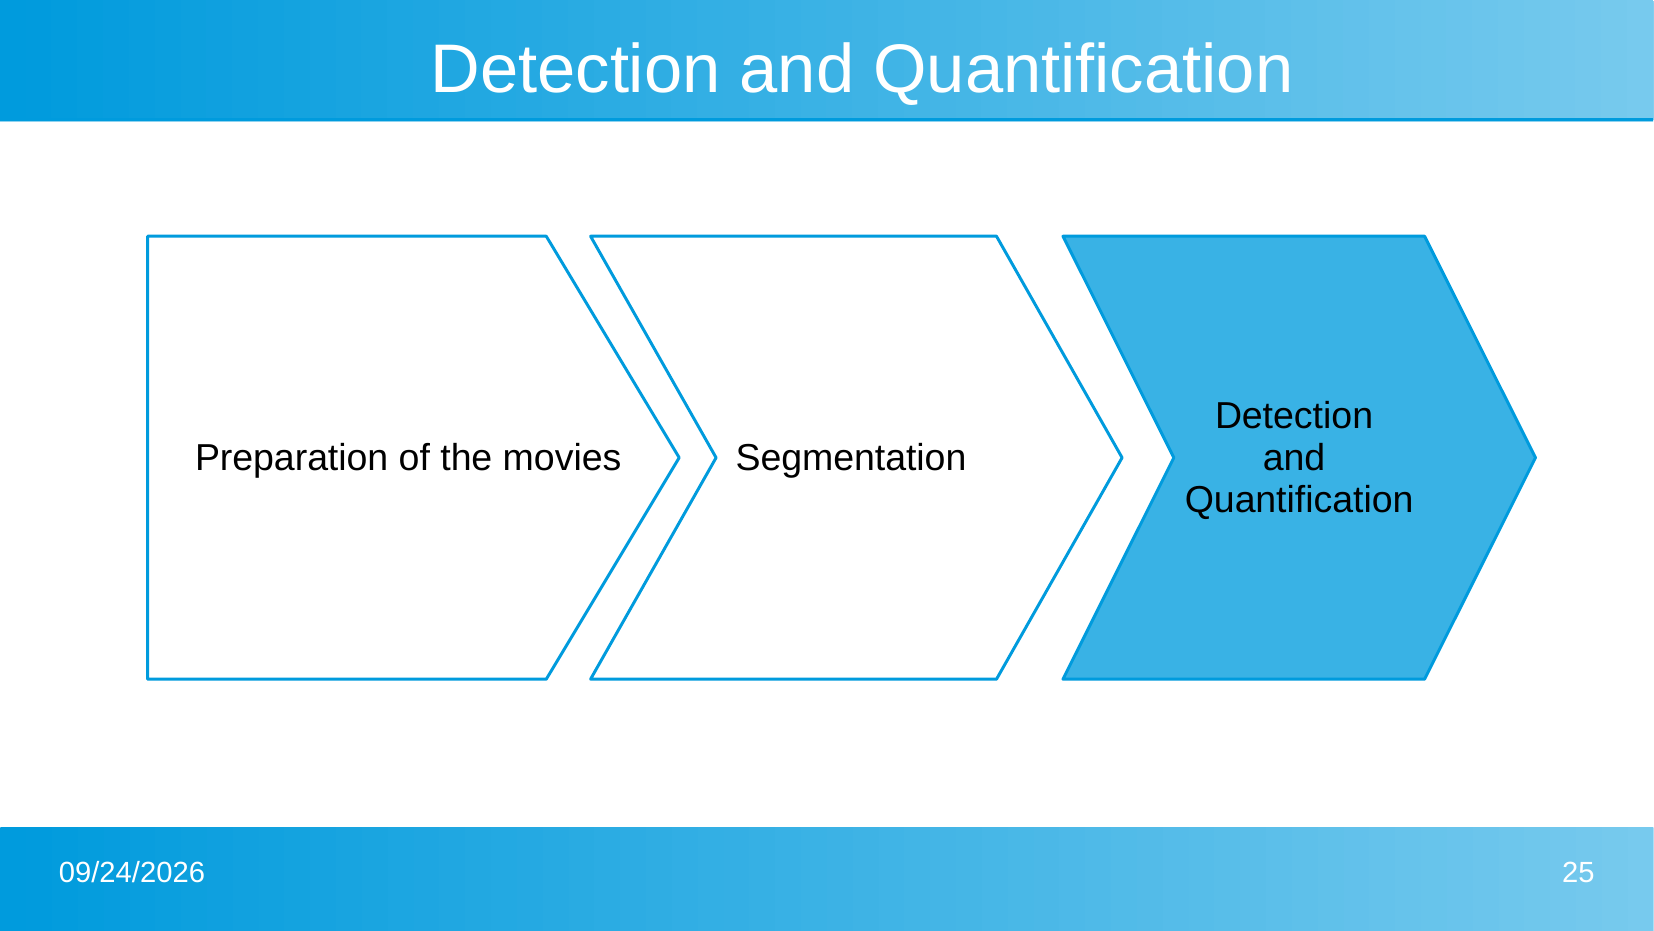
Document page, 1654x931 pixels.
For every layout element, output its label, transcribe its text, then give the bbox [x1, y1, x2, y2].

text_box Detection and Quantification [1062, 236, 1536, 680]
text_box Segmentation [590, 236, 1123, 680]
title Detection and Quantification [59, 29, 1595, 108]
text_box Preparation of the movies [147, 236, 680, 680]
